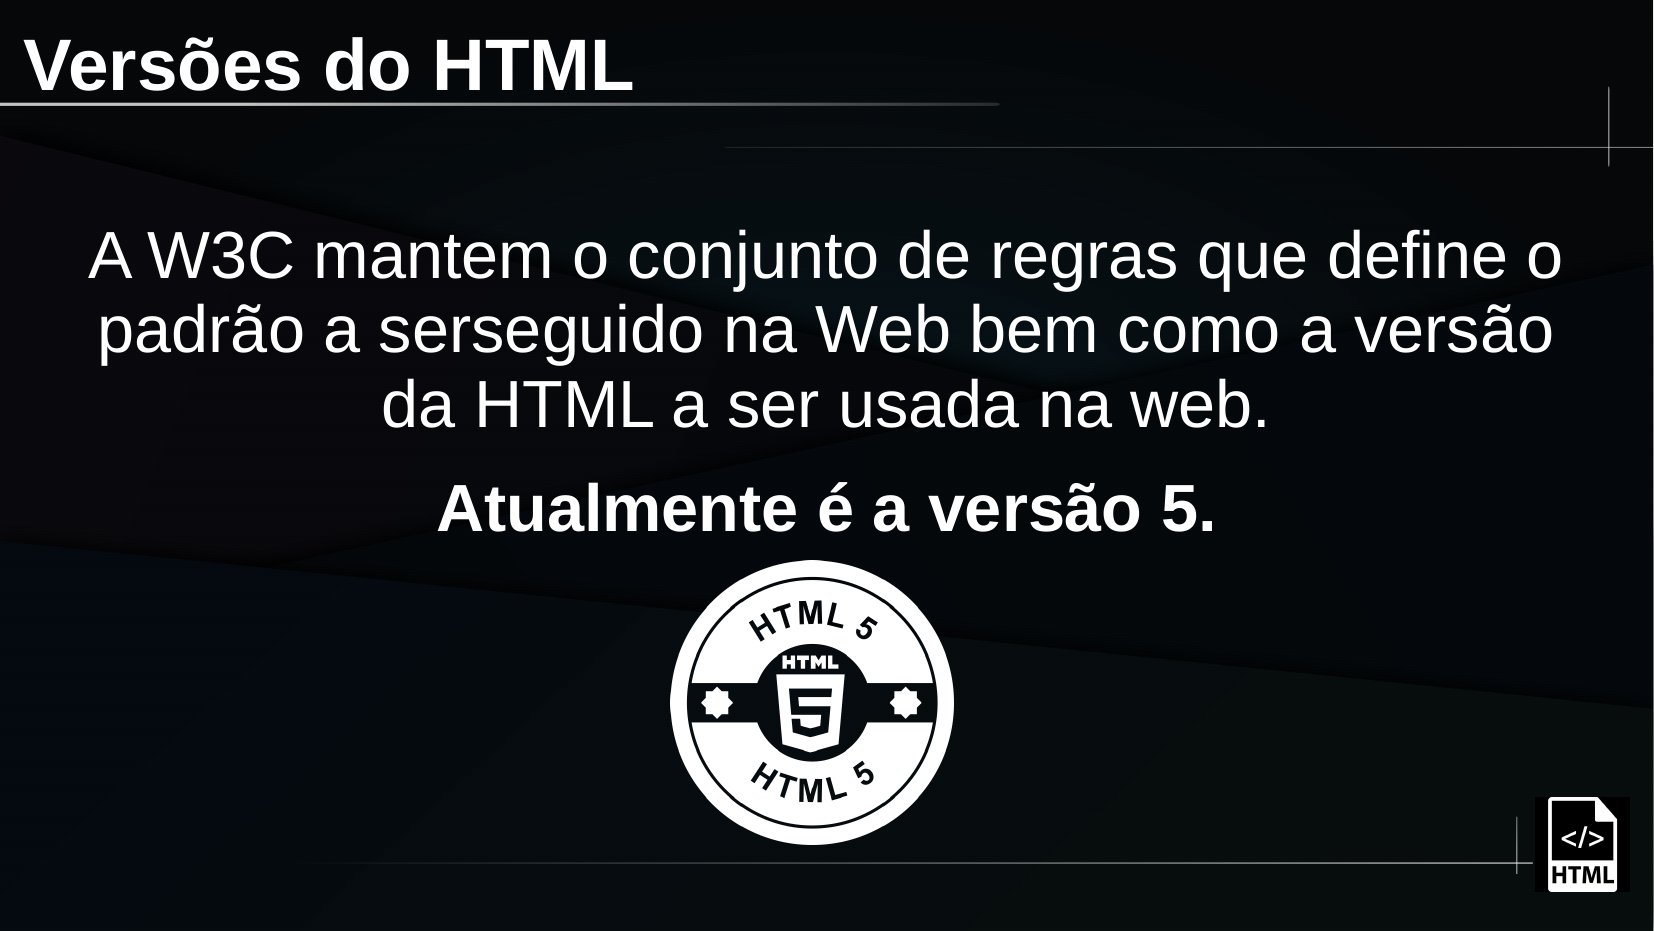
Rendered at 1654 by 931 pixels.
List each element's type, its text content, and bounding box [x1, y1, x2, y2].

list A W3C mantem o conjunto de regras que define o padrão a serseguido na Web bem como a versão da HTML a ser usada na web. Atualmente é a versão 5. [82, 217, 1571, 758]
picture [0, 0, 1654, 931]
title Versões do HTML [23, 11, 1589, 119]
